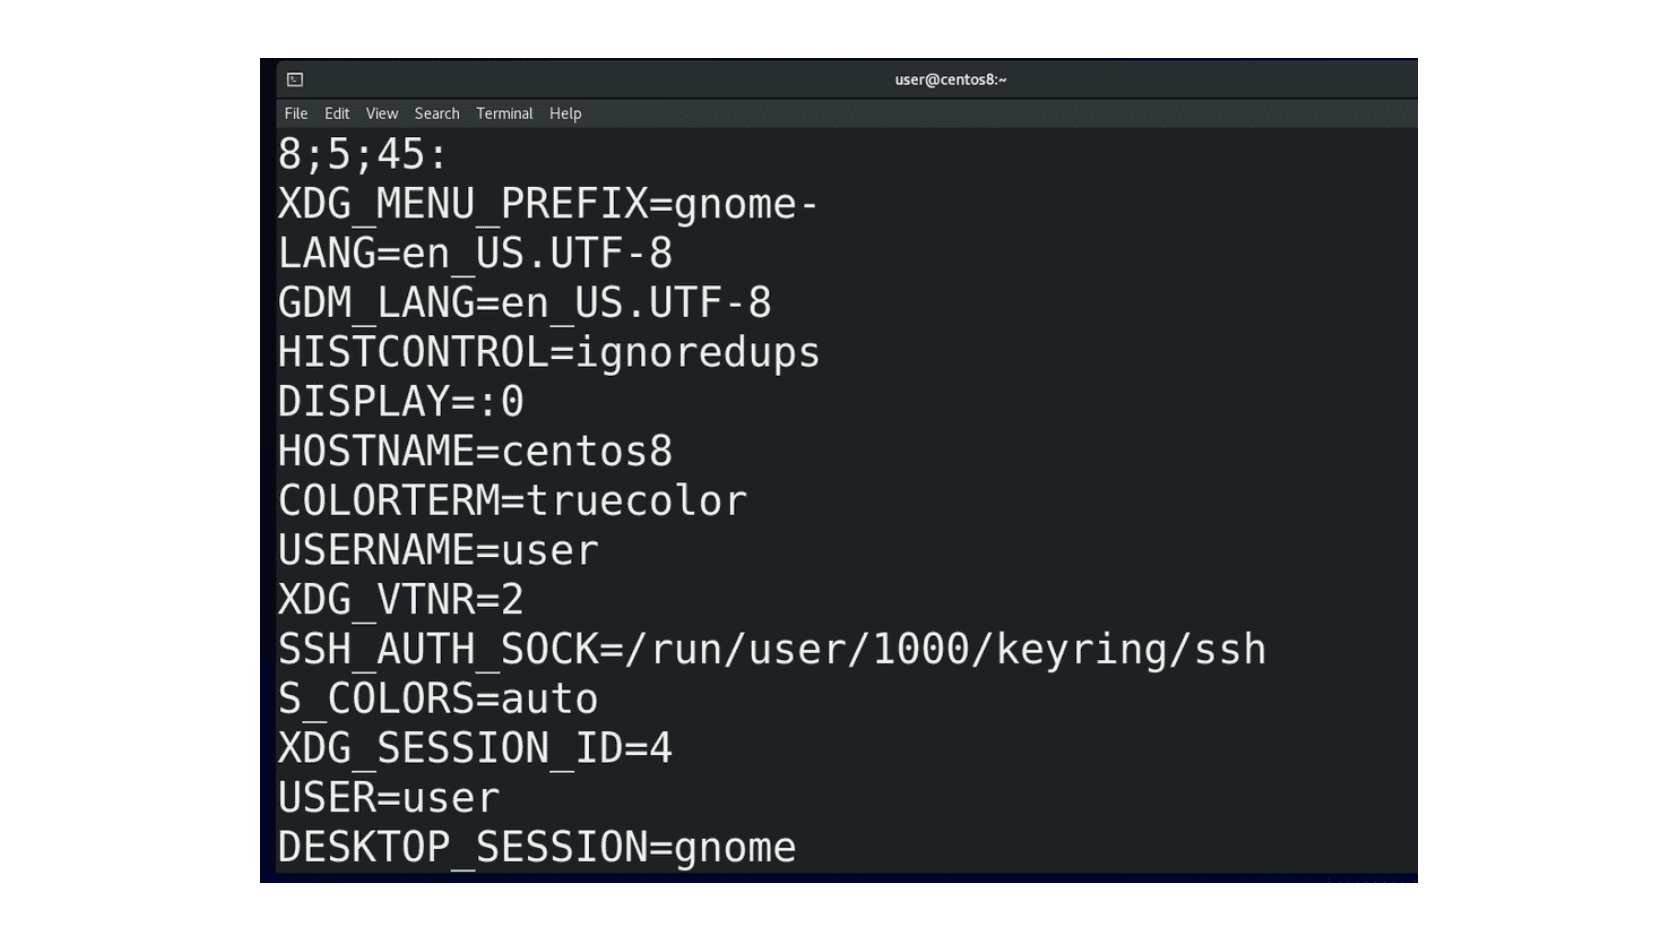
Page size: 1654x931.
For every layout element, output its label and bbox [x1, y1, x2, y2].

picture [260, 58, 1418, 883]
